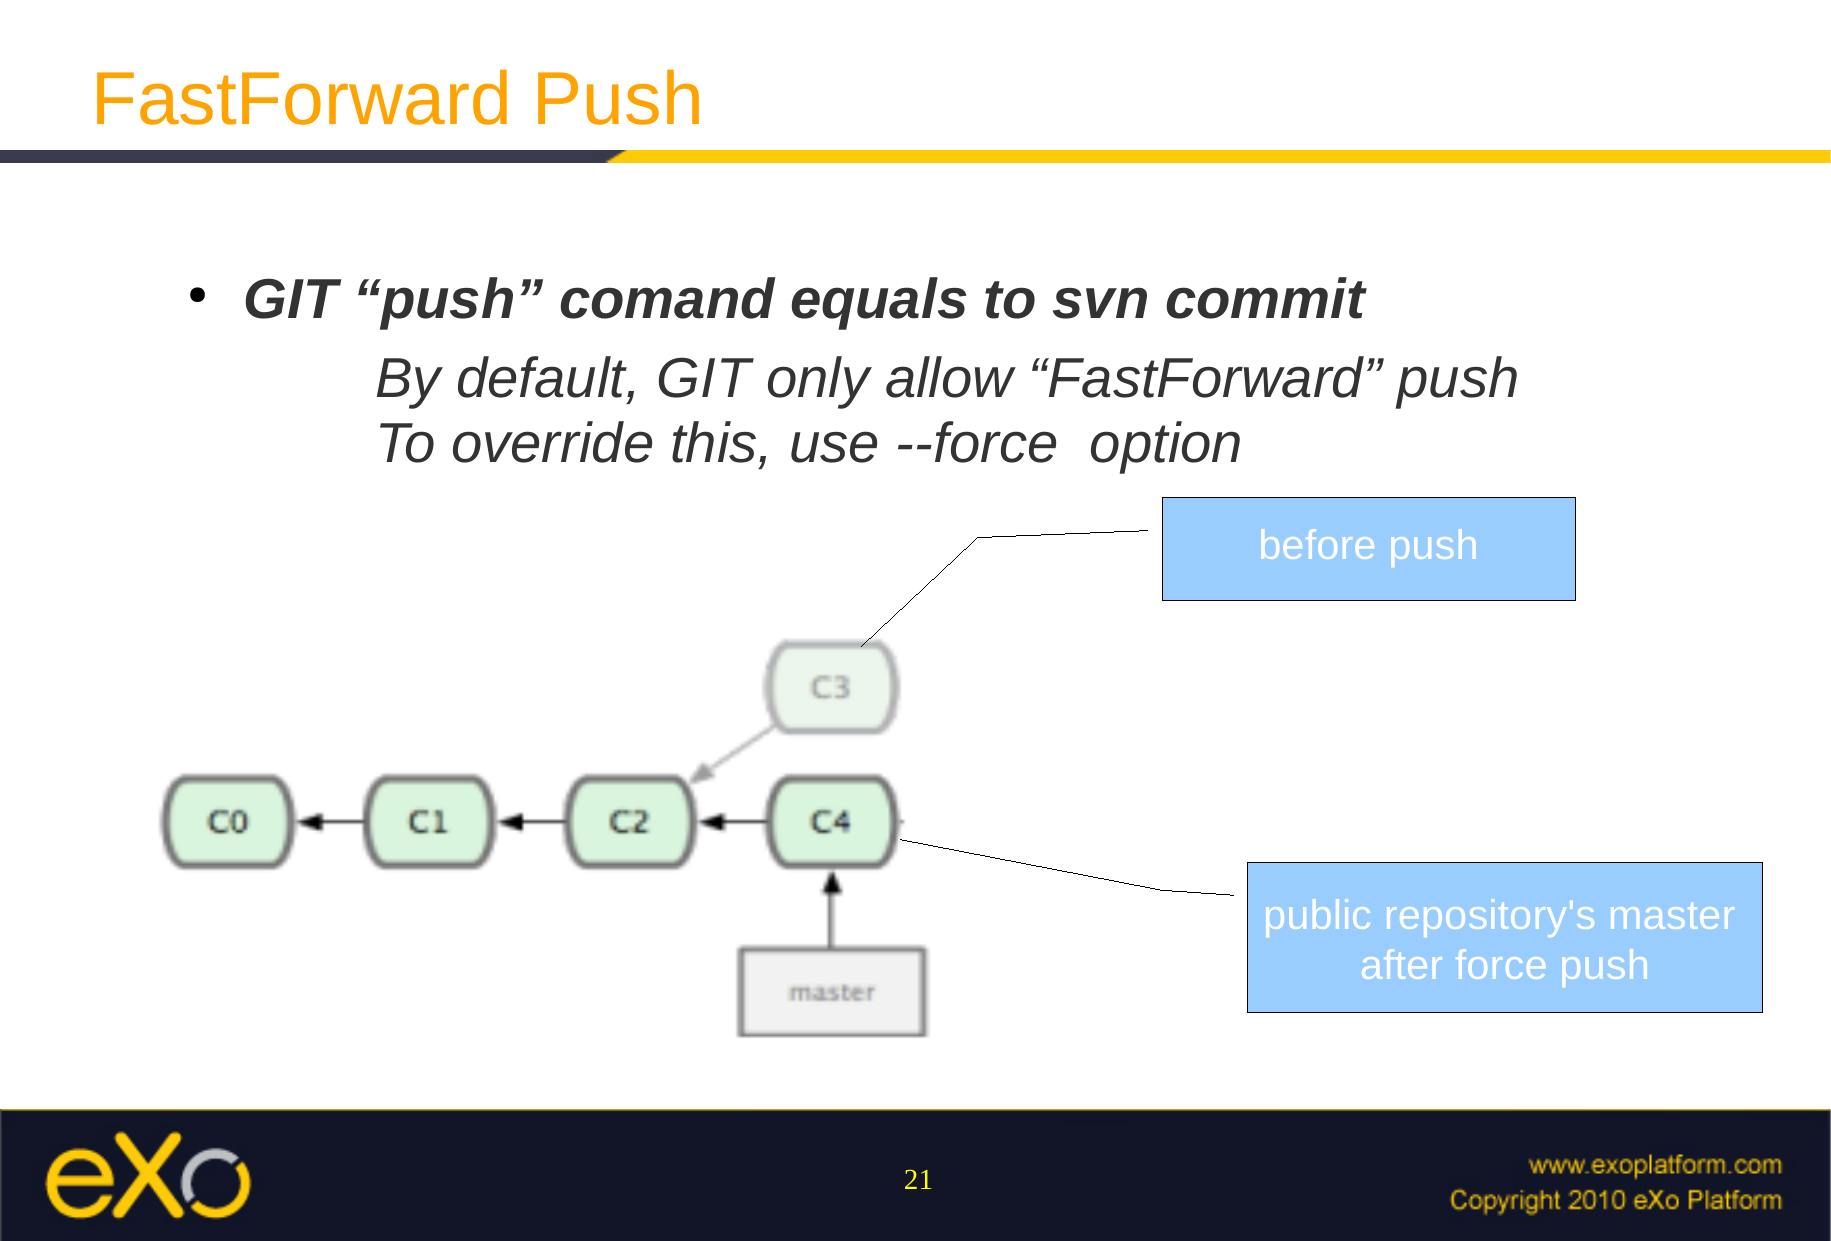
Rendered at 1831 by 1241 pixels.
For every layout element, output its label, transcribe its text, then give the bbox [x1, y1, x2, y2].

list GIT “push” comand equals to svn commit By default, GIT only allow “FastForward” push To override this, use --force option [187, 262, 1651, 488]
picture [150, 637, 938, 1048]
text_box public repository's master after force push [1248, 863, 1763, 1013]
text_box FastForward Push [91, 49, 1740, 151]
picture [0, 150, 1831, 163]
picture [0, 1109, 1831, 1241]
text_box before push [1162, 498, 1575, 600]
